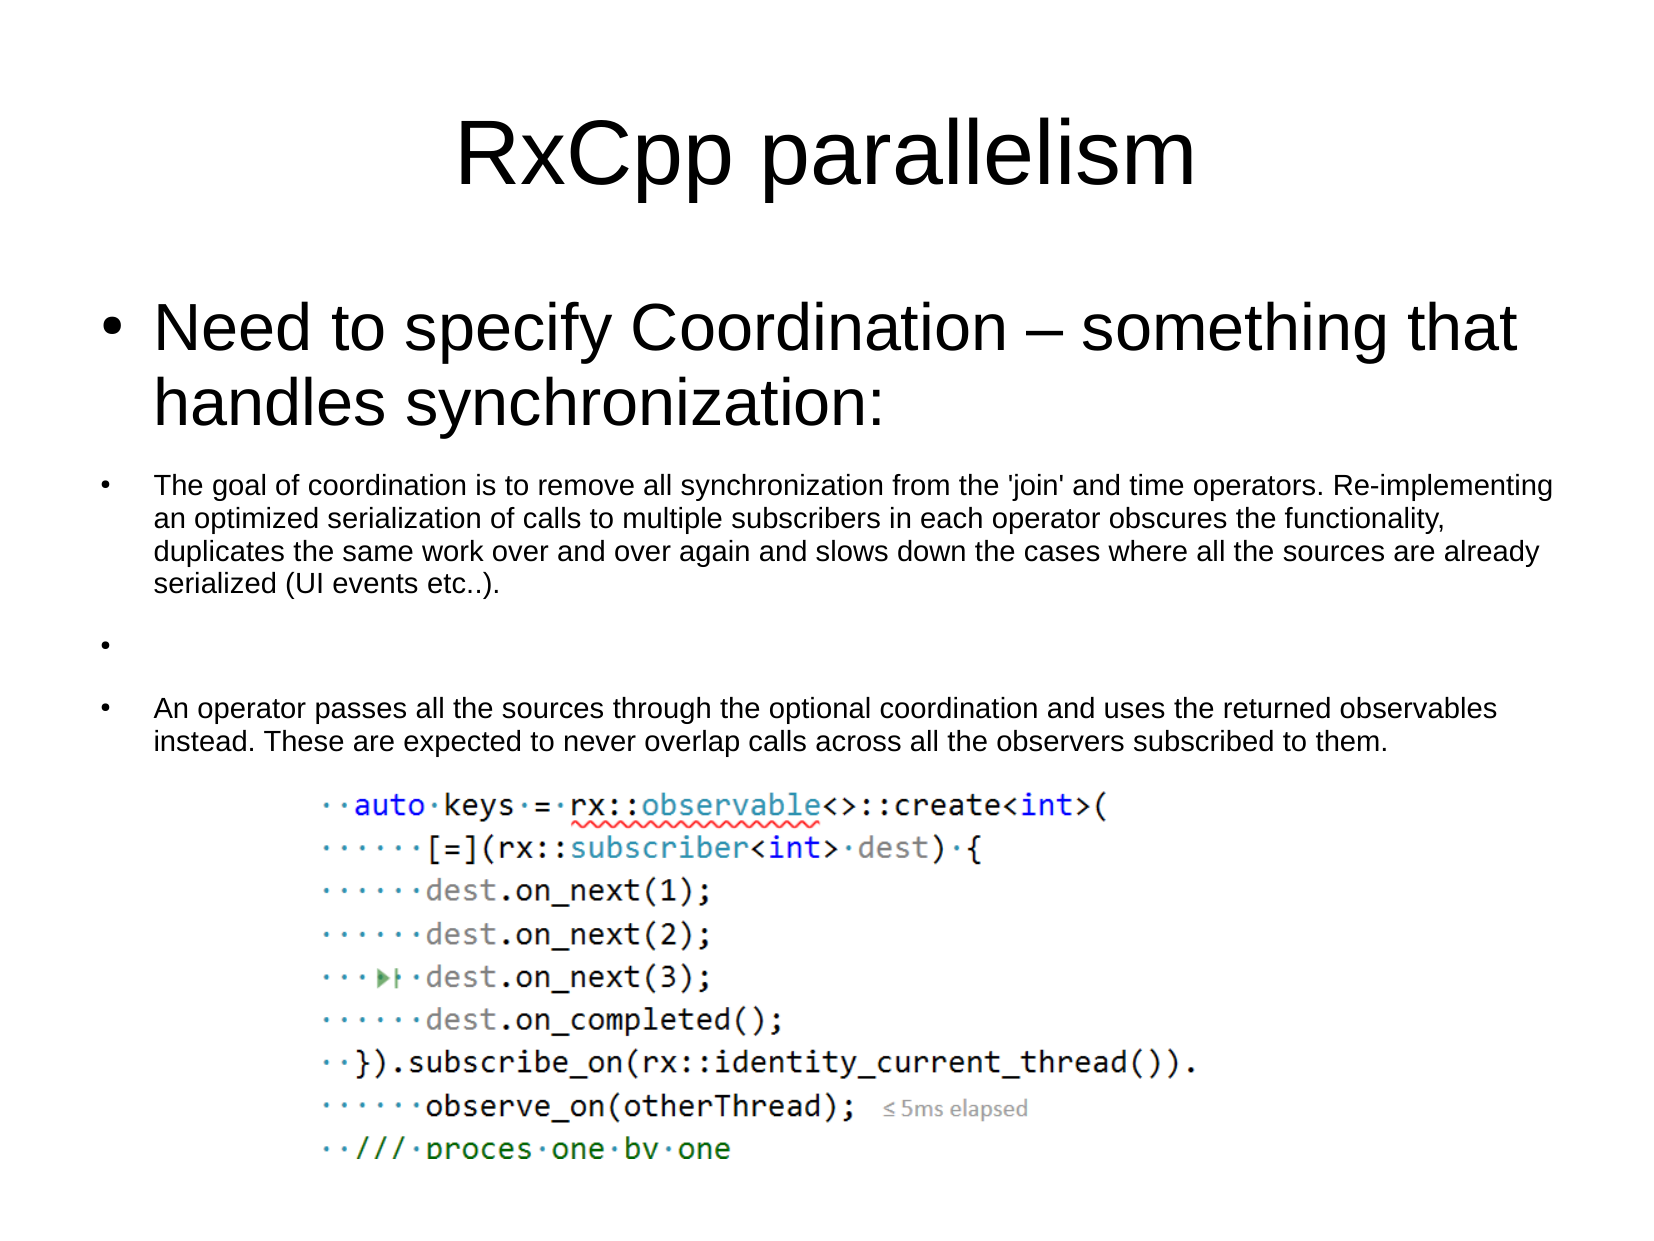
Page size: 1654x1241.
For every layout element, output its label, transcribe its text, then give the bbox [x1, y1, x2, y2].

title RxCpp parallelism [82, 49, 1571, 257]
picture [322, 779, 1231, 1159]
list Need to specify Coordination – something that handles synchronization: The goal of coordination is to remove all synchronization from the 'join' and time operators. Re-implementing an optimized serialization of calls to multiple subscribers in each operator obscures the functionality, duplicates the same work over and over again and slows down the cases where all the sources are already serialized (UI events etc..). An operator passes all the sources through the optional coordination and uses the returned observables instead. These are expected to never overlap calls across all the observers subscribed to them. [82, 290, 1571, 1109]
